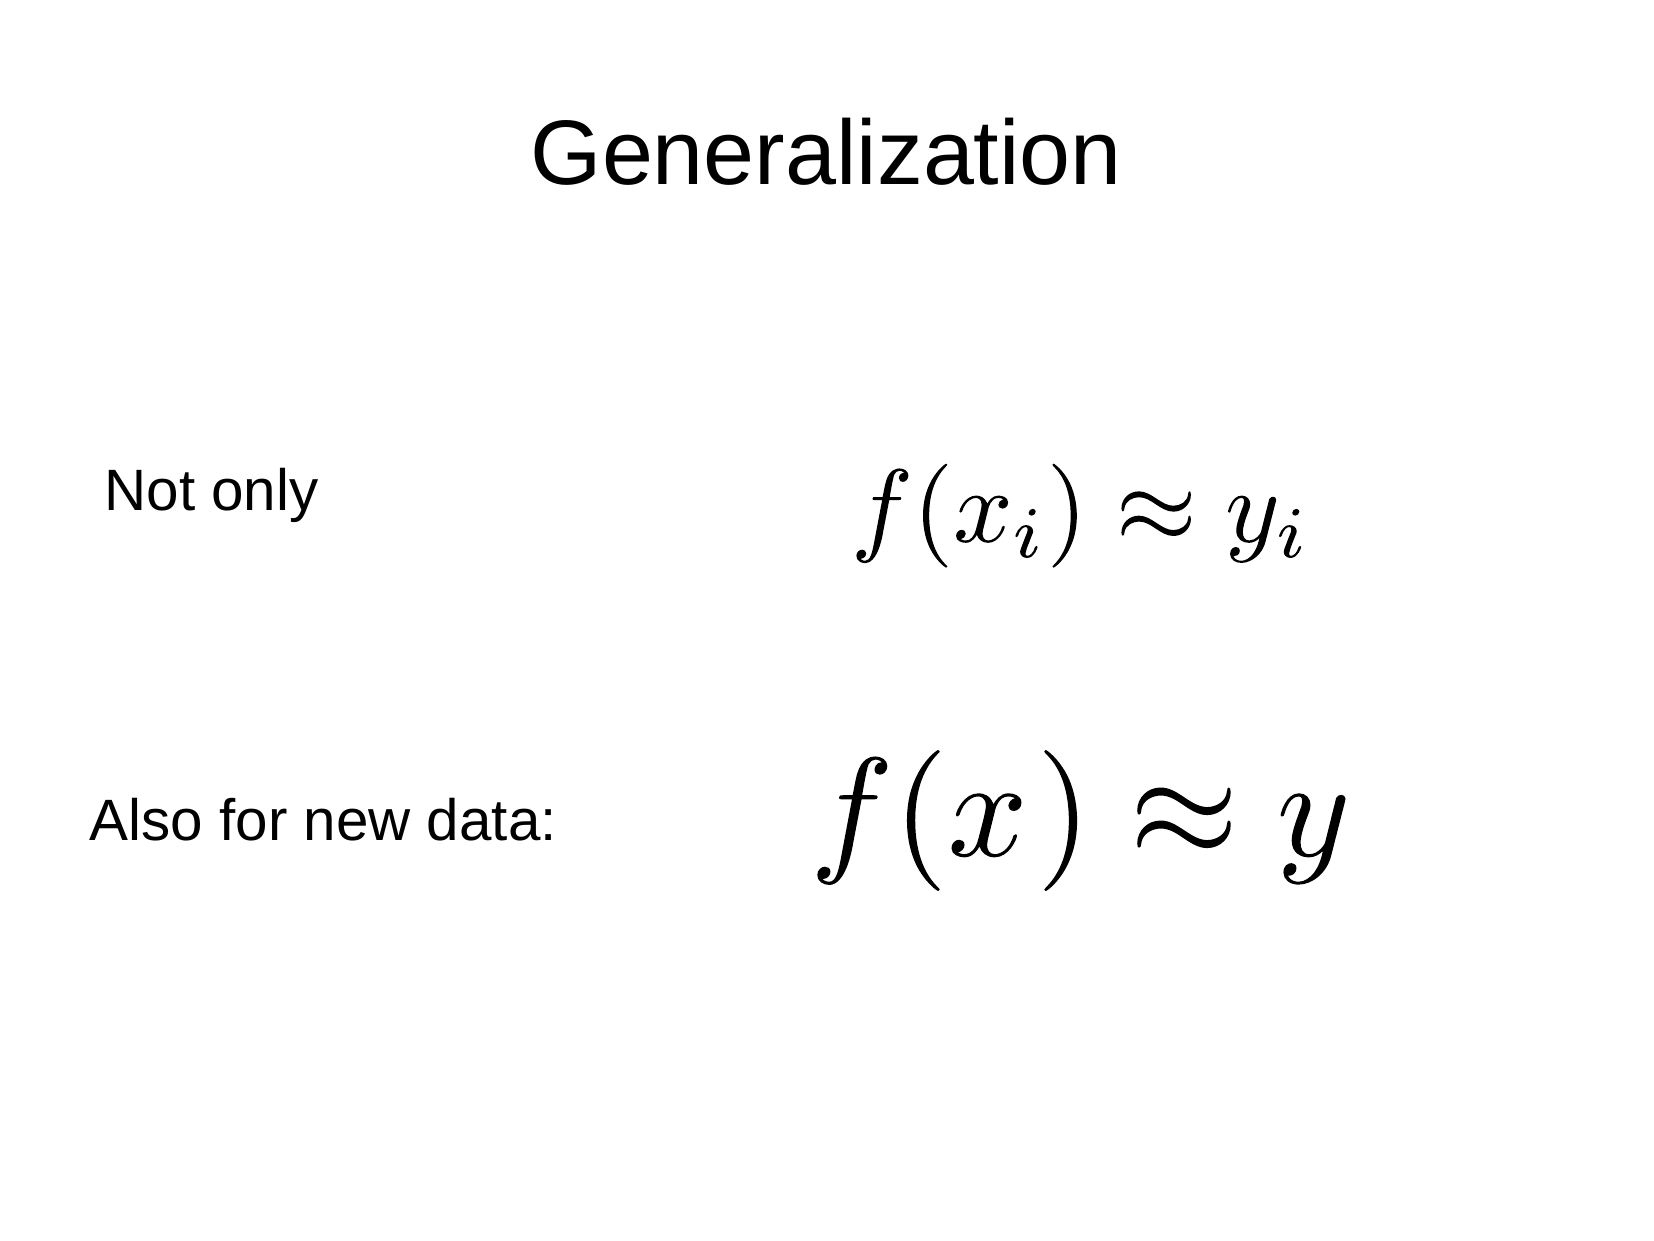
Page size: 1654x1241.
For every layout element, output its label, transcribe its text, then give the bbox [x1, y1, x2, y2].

text_box [850, 463, 1306, 568]
text_box [810, 750, 1422, 892]
title Generalization [82, 49, 1571, 257]
text_box Also for new data: [75, 780, 601, 1074]
text_box Not only [90, 450, 466, 530]
